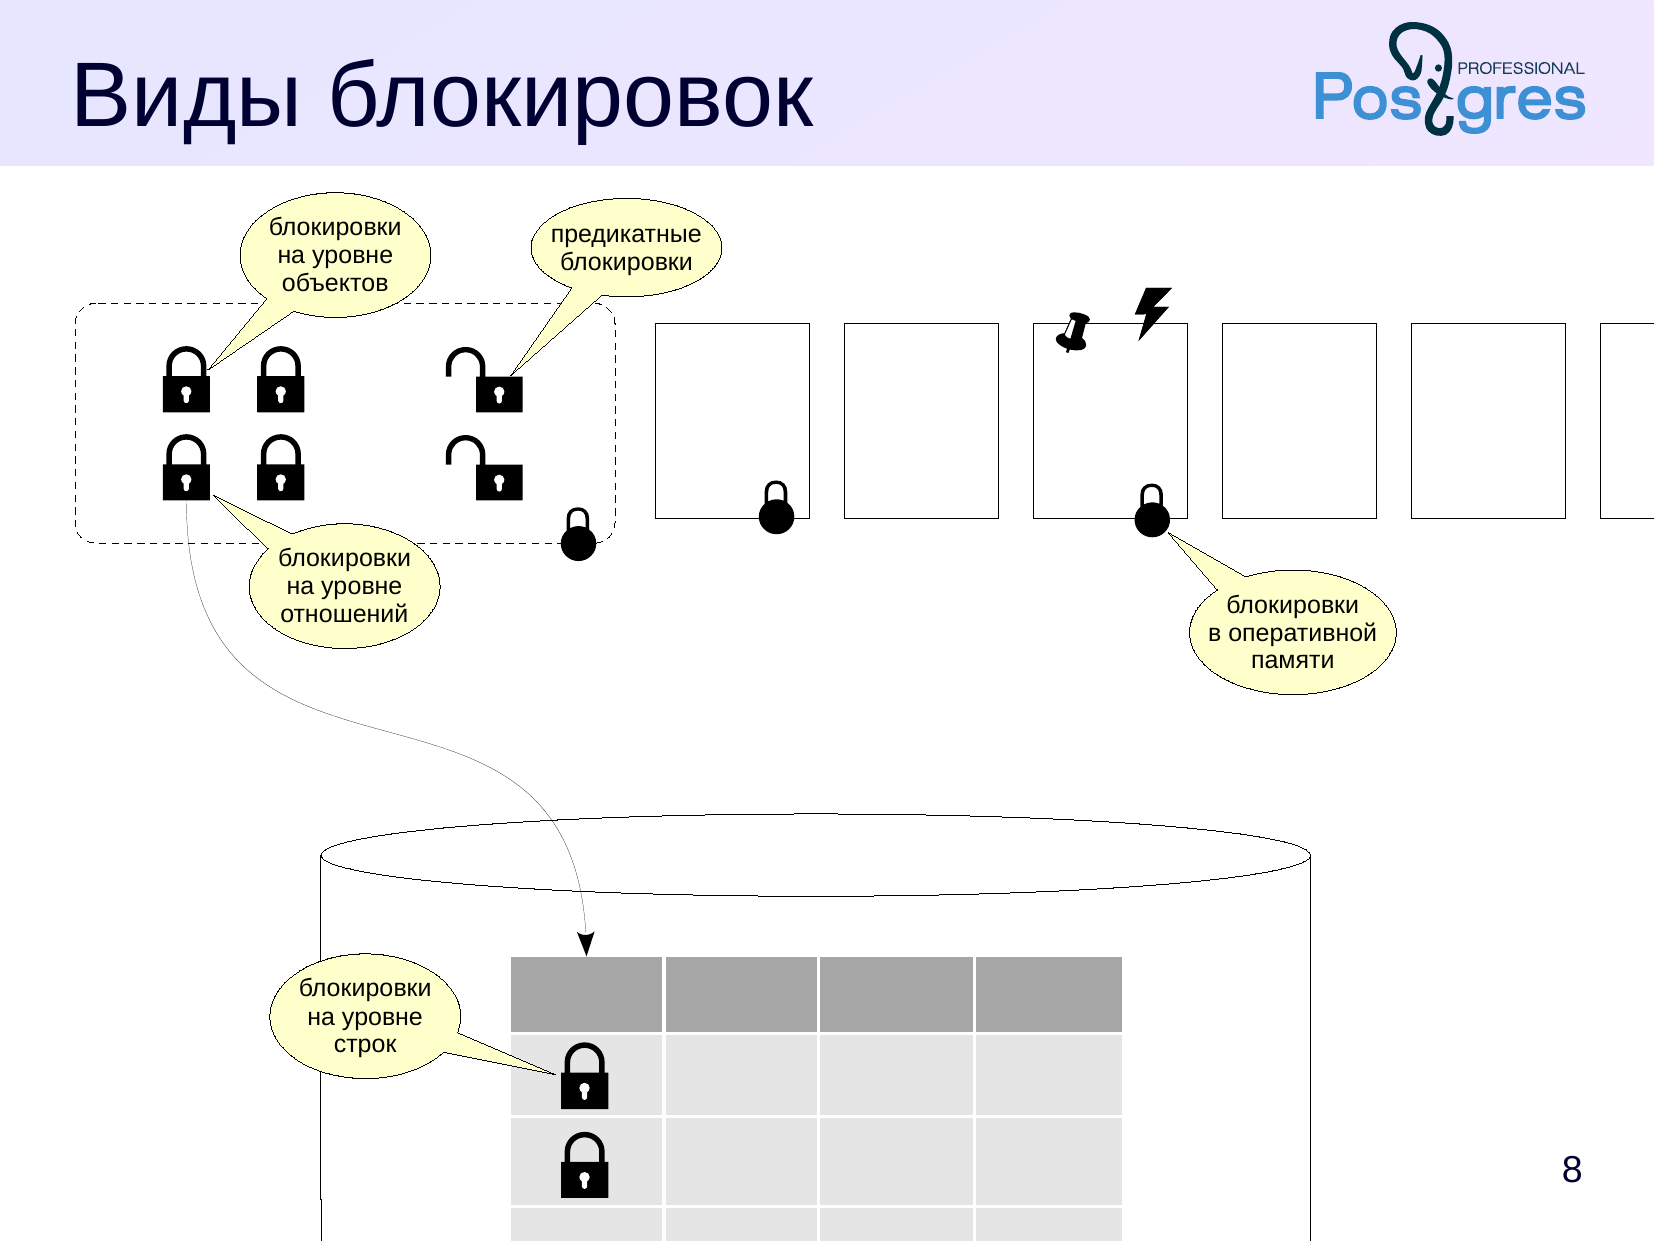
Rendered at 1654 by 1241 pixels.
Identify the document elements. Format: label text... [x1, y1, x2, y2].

text_box [320, 813, 1311, 1241]
text_box [445, 435, 523, 501]
picture [257, 434, 305, 501]
picture [561, 1131, 609, 1198]
text_box [1033, 287, 1188, 538]
picture [561, 1042, 609, 1110]
text_box блокировки на уровне отношений [213, 495, 441, 649]
text_box [844, 323, 999, 519]
text_box предикатные блокировки [510, 198, 722, 376]
text_box [445, 346, 523, 413]
text_box [275, 474, 286, 492]
picture [257, 346, 305, 413]
text_box [181, 386, 192, 404]
text_box блокировки на уровне объектов [207, 192, 431, 370]
text_box [1600, 323, 1654, 519]
text_box [1411, 323, 1566, 519]
text_box [655, 323, 810, 535]
text_box [560, 507, 597, 562]
text_box блокировки в оперативной памяти [1168, 532, 1397, 695]
text_box [275, 386, 286, 404]
picture [162, 346, 211, 413]
title Виды блокировок [70, 43, 1241, 147]
text_box [181, 474, 192, 492]
text_box [1222, 323, 1377, 519]
picture [162, 434, 211, 501]
text_box блокировки на уровне строк [269, 953, 556, 1079]
